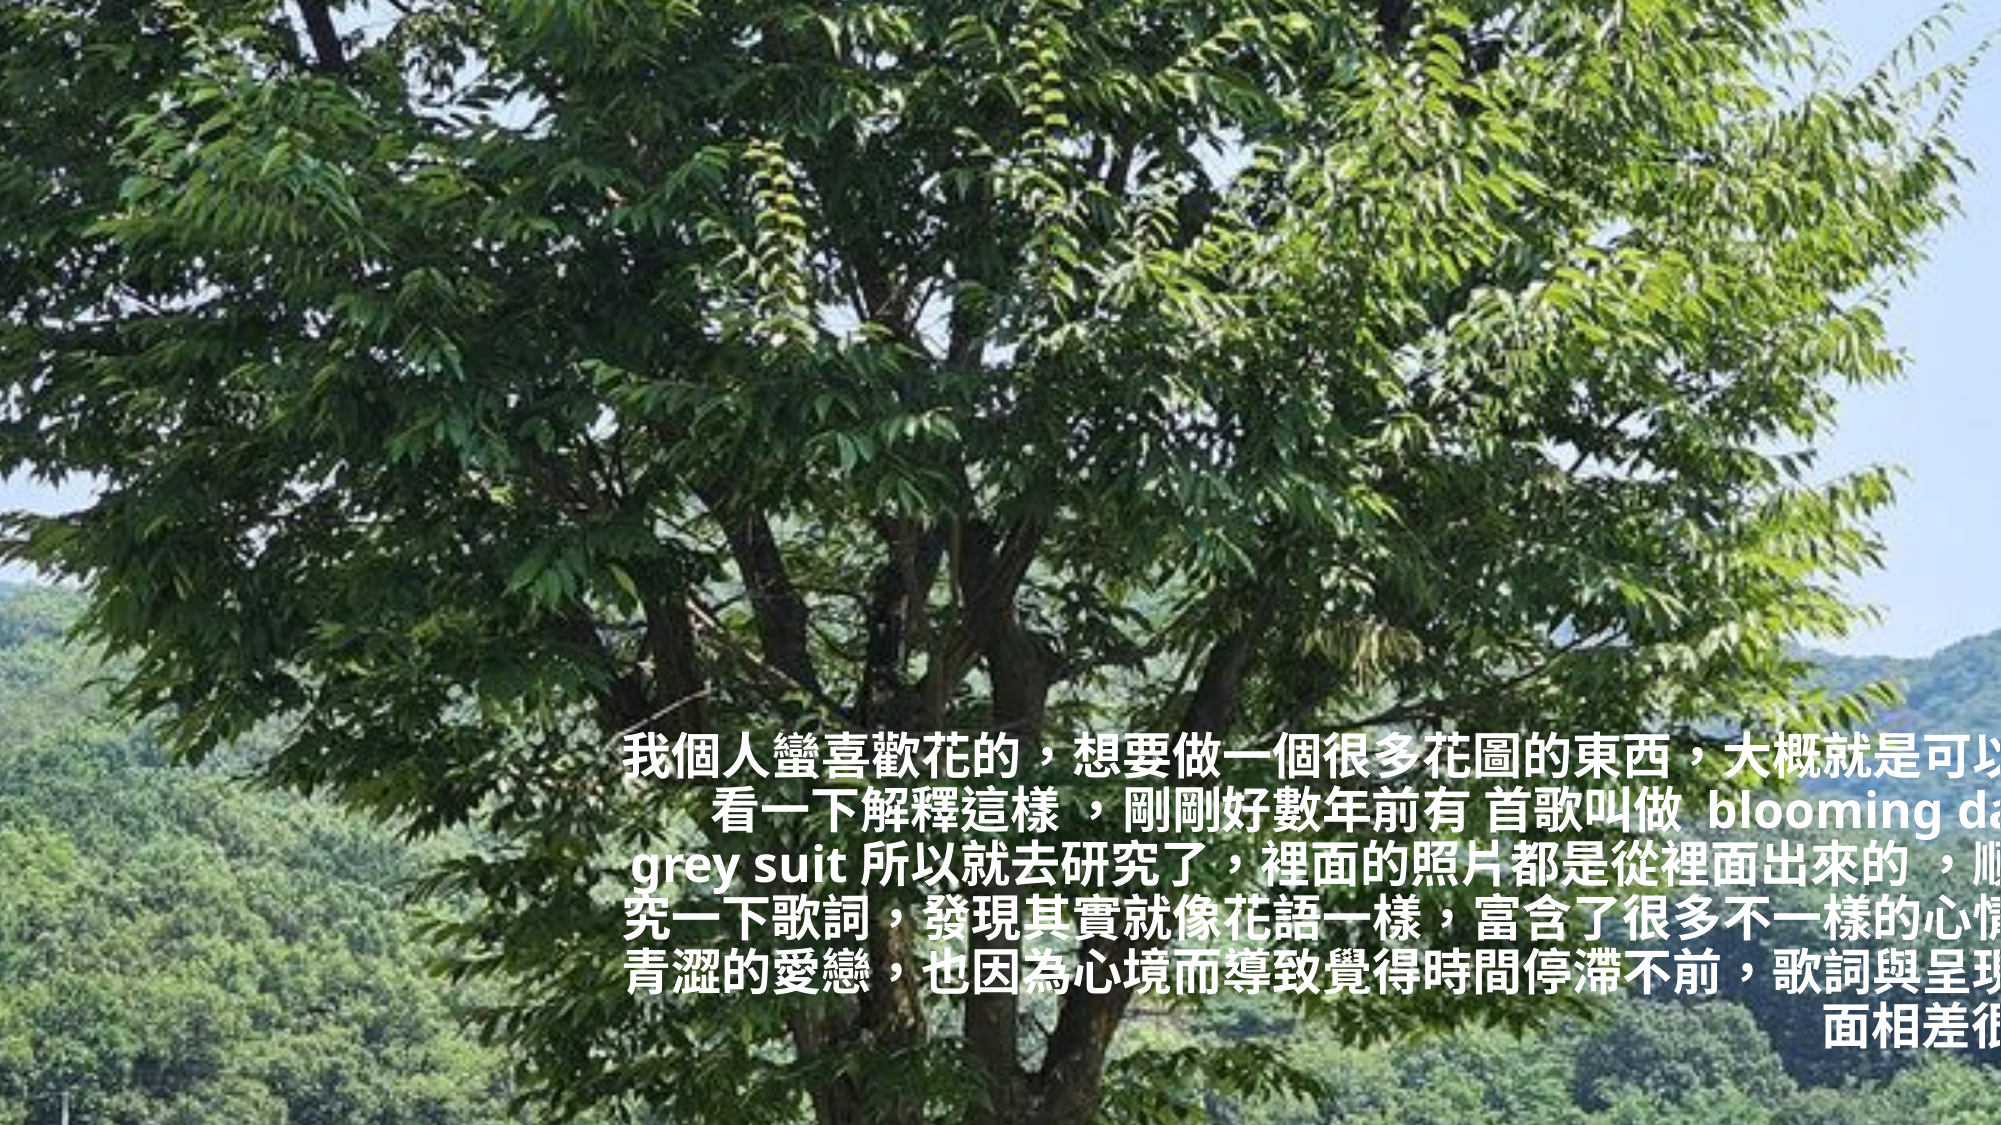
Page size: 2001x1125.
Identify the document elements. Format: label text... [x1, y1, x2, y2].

picture [0, 0, 2000, 1125]
title 我個人蠻喜歡花的，想要做一個很多花圖的東西，大概就是可以登入看一下解釋這樣 ，剛剛好數年前有 首歌叫做 blooming day跟grey suit所以就去研究了，裡面的照片都是從裡面出來的 ，順便研究一下歌詞，發現其實就像花語一樣，富含了很多不一樣的心情，有青澀的愛戀，也因為心境而導致覺得時間停滯不前，歌詞與呈現的畫面相差很大。 [606, 661, 2000, 1125]
